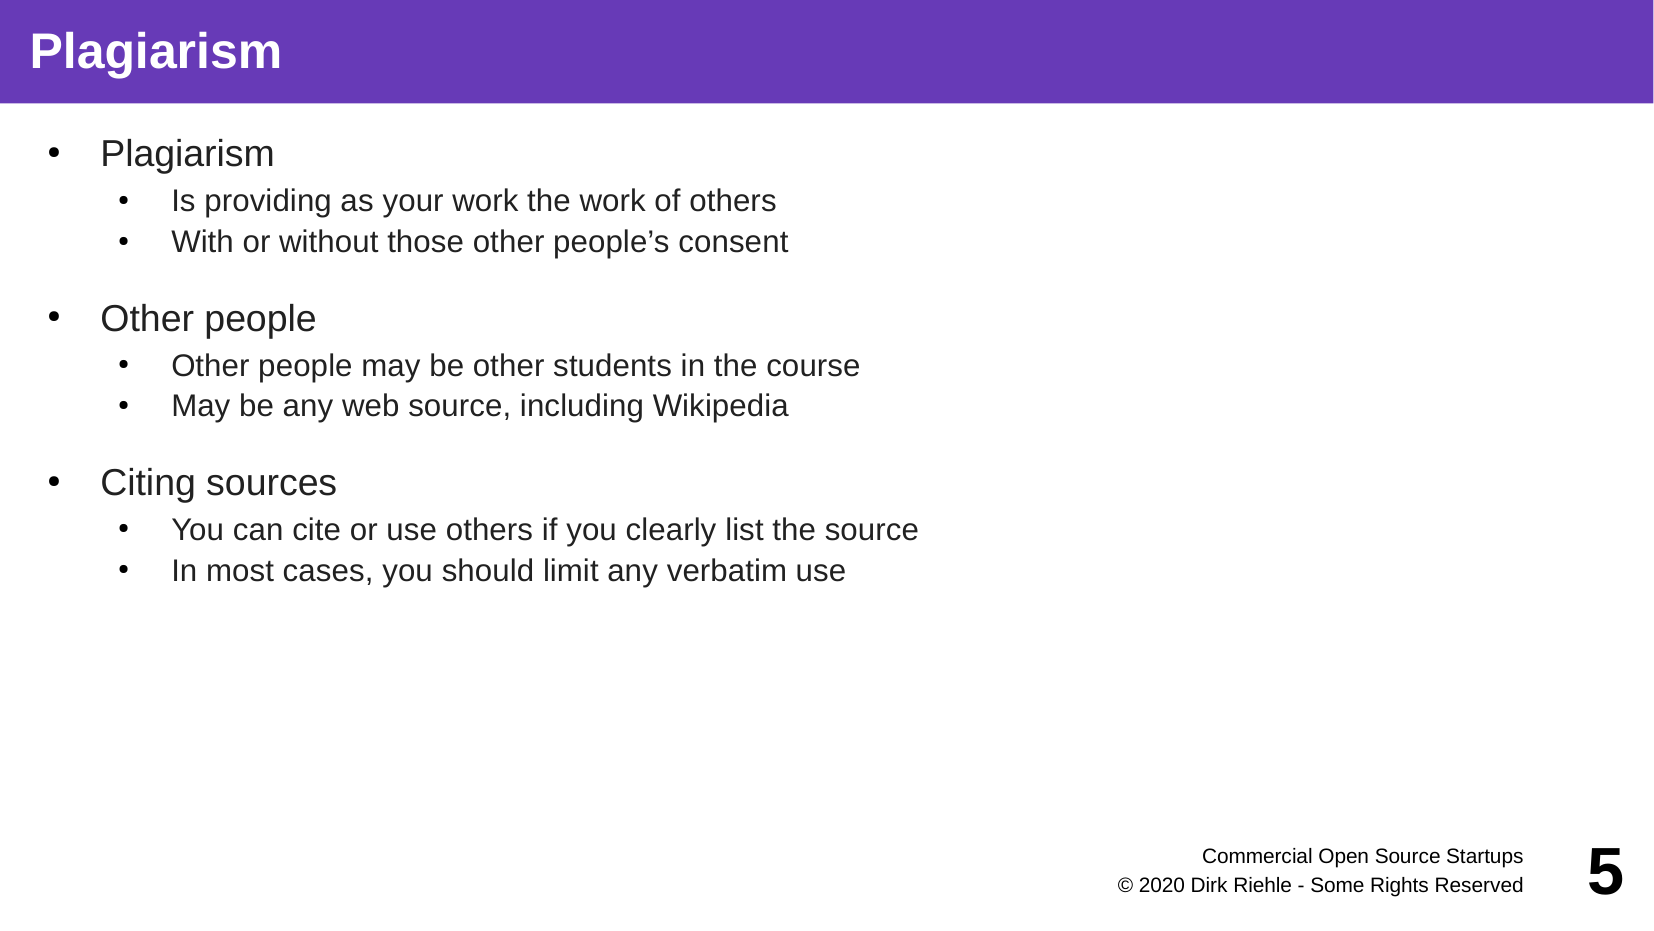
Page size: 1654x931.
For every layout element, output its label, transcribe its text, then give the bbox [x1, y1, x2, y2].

title Plagiarism [0, 0, 1654, 104]
list Plagiarism Is providing as your work the work of others With or without those other people’s consent Other people Other people may be other students in the course May be any web source, including Wikipedia Citing sources You can cite or use others if you clearly list the source In most cases, you should limit any verbatim use [29, 132, 1625, 813]
